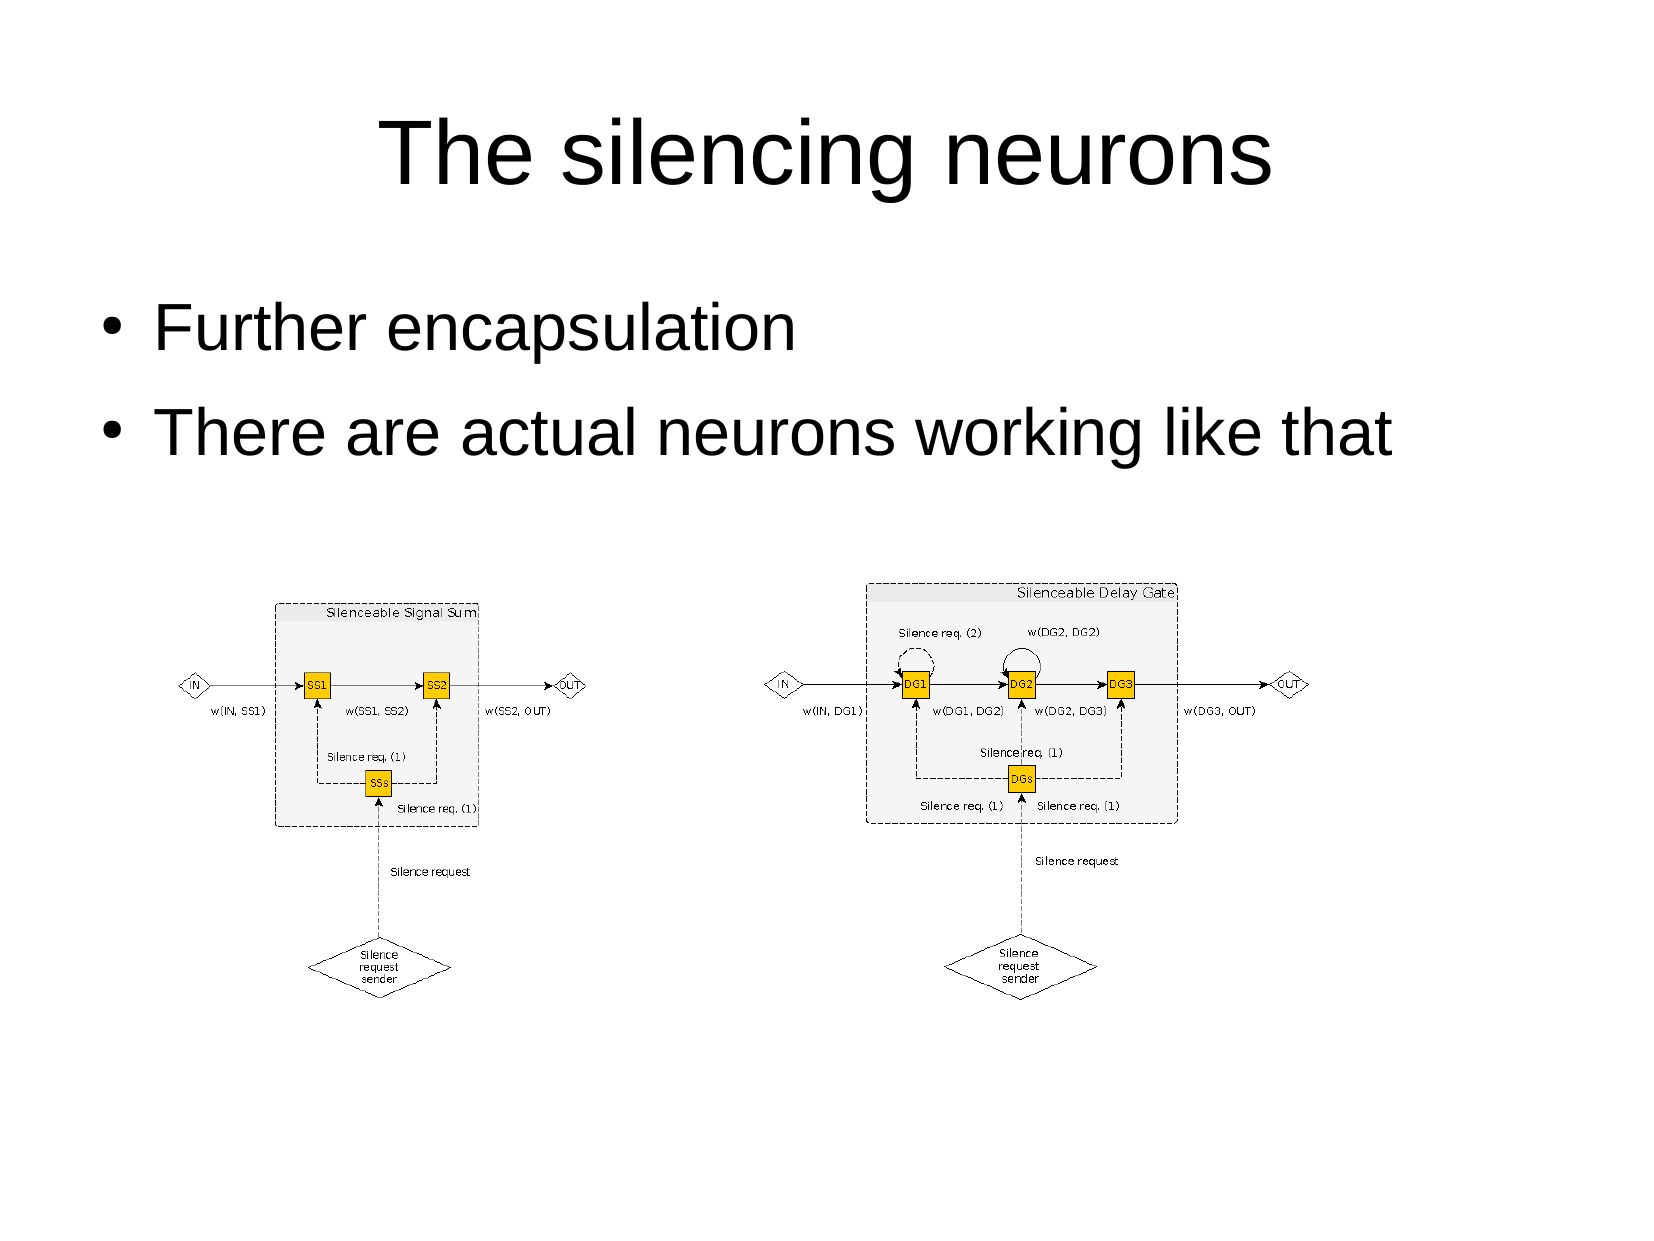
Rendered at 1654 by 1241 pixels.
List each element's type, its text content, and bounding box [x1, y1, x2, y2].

picture [165, 590, 598, 1010]
list Further encapsulation There are actual neurons working like that [82, 290, 1571, 1010]
picture [750, 569, 1321, 1013]
title The silencing neurons [82, 49, 1571, 257]
